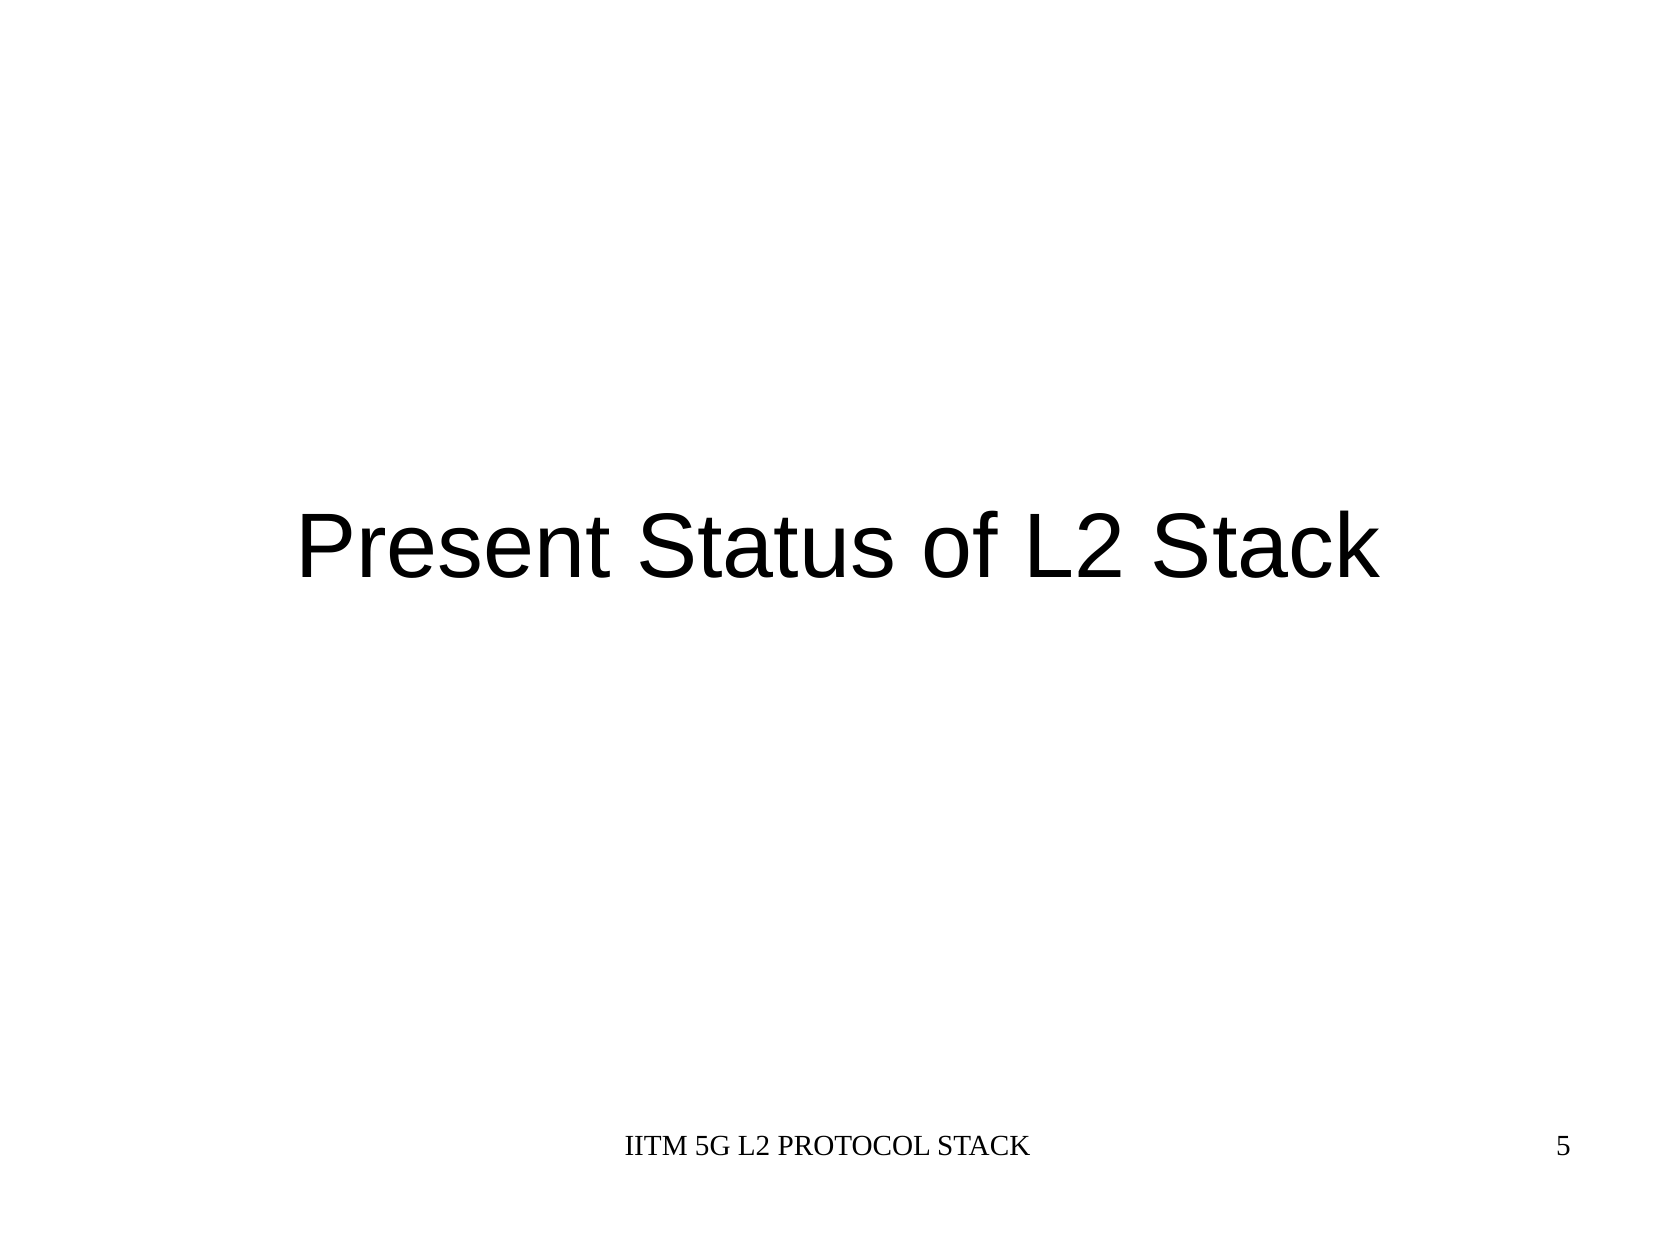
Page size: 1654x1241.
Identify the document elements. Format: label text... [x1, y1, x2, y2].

title Present Status of L2 Stack [94, 442, 1583, 650]
